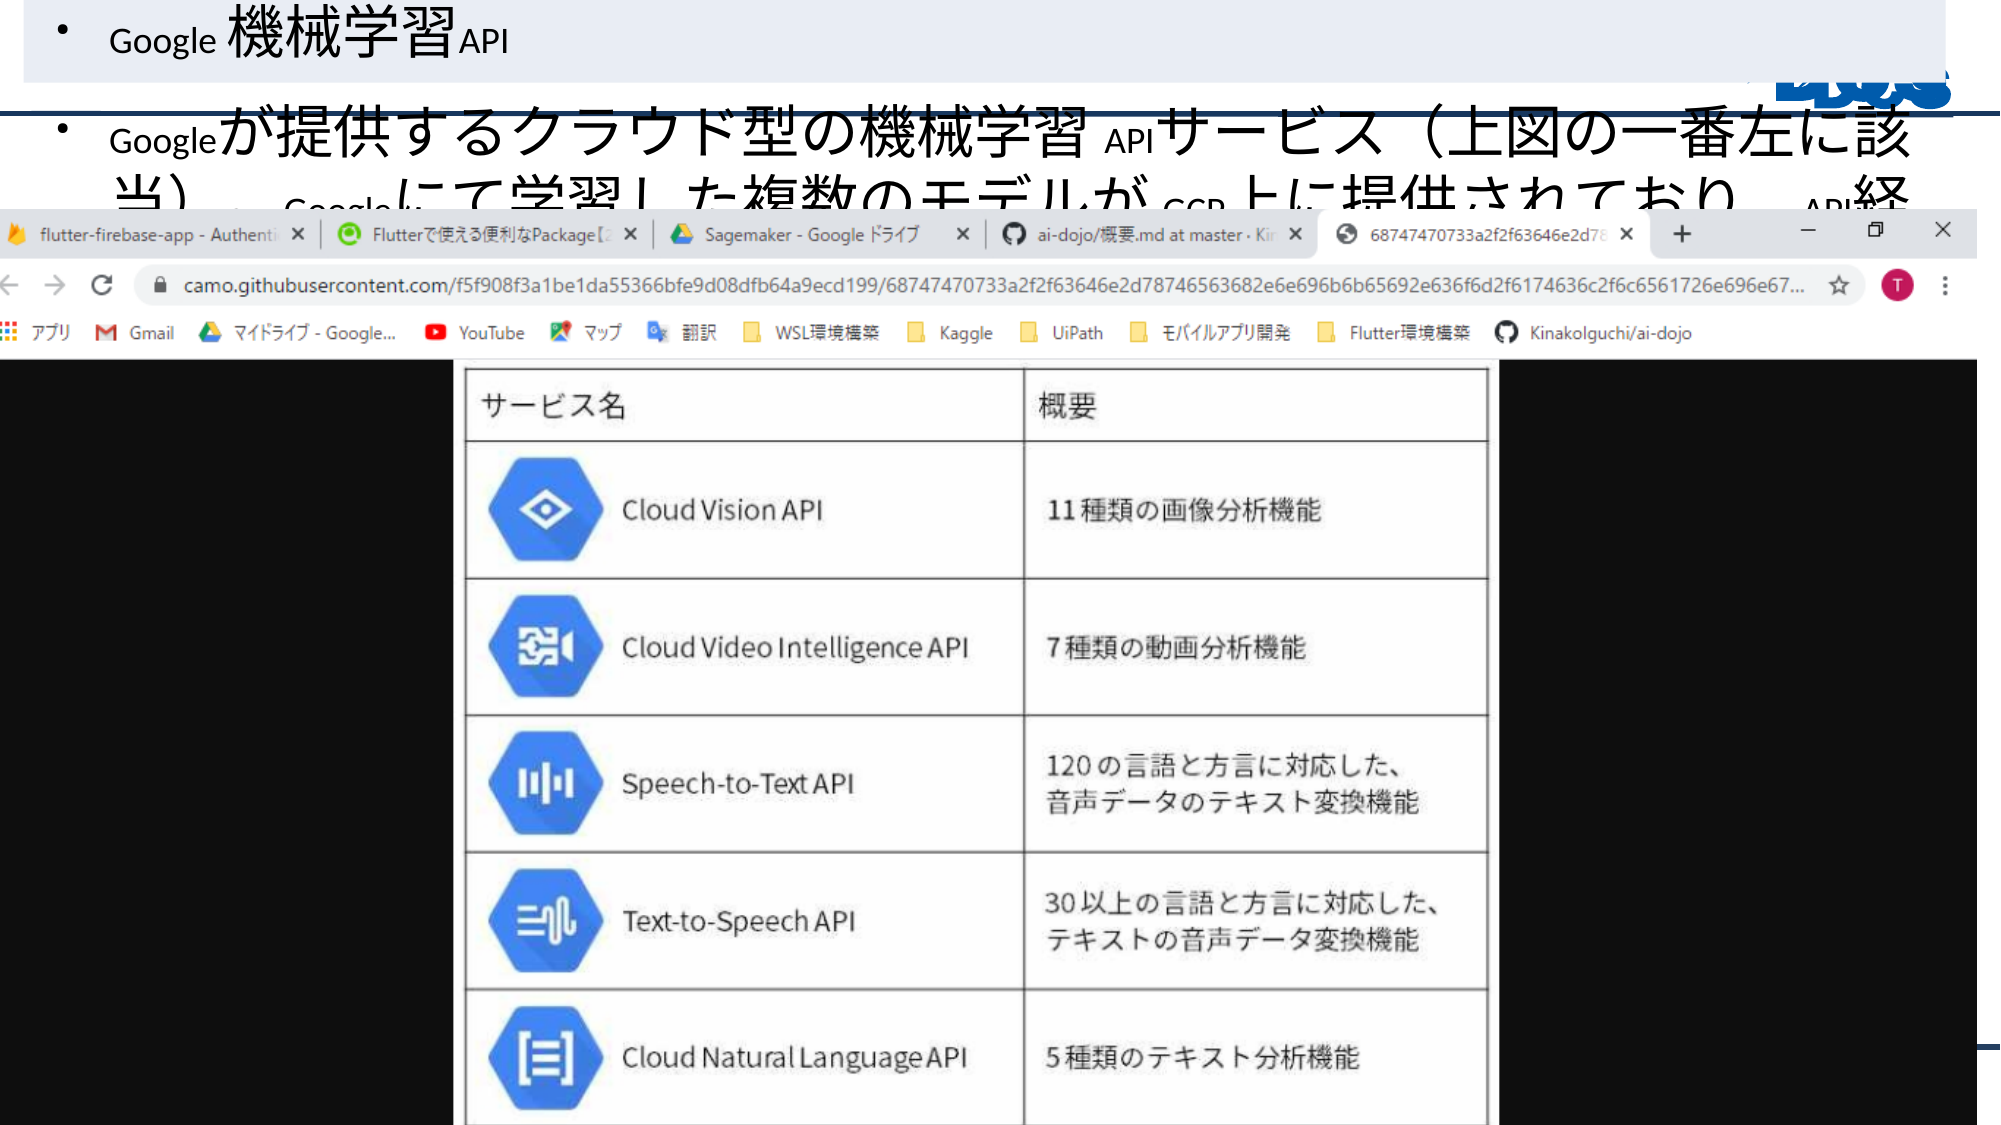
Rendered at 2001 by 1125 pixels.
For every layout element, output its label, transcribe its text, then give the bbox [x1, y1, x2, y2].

title [31, 83, 1756, 110]
picture [0, 209, 1977, 1125]
list Google 機械学習API Googleが提供するクラウド型の機械学習 APIサービス（上図の一番左に該当）。Googleにて学習した複数のモデルが GCP上に提供されており、API経由で利用できる。利用者側からするとデータを用意してAPIをコールすれば良いので、機械学習の専門知識は不要。一方で、利用者により個別の学習（モデル構築）ができないため、柔軟性に欠ける。提供されている APIサービスは以下のとおり： [23, 0, 1946, 83]
